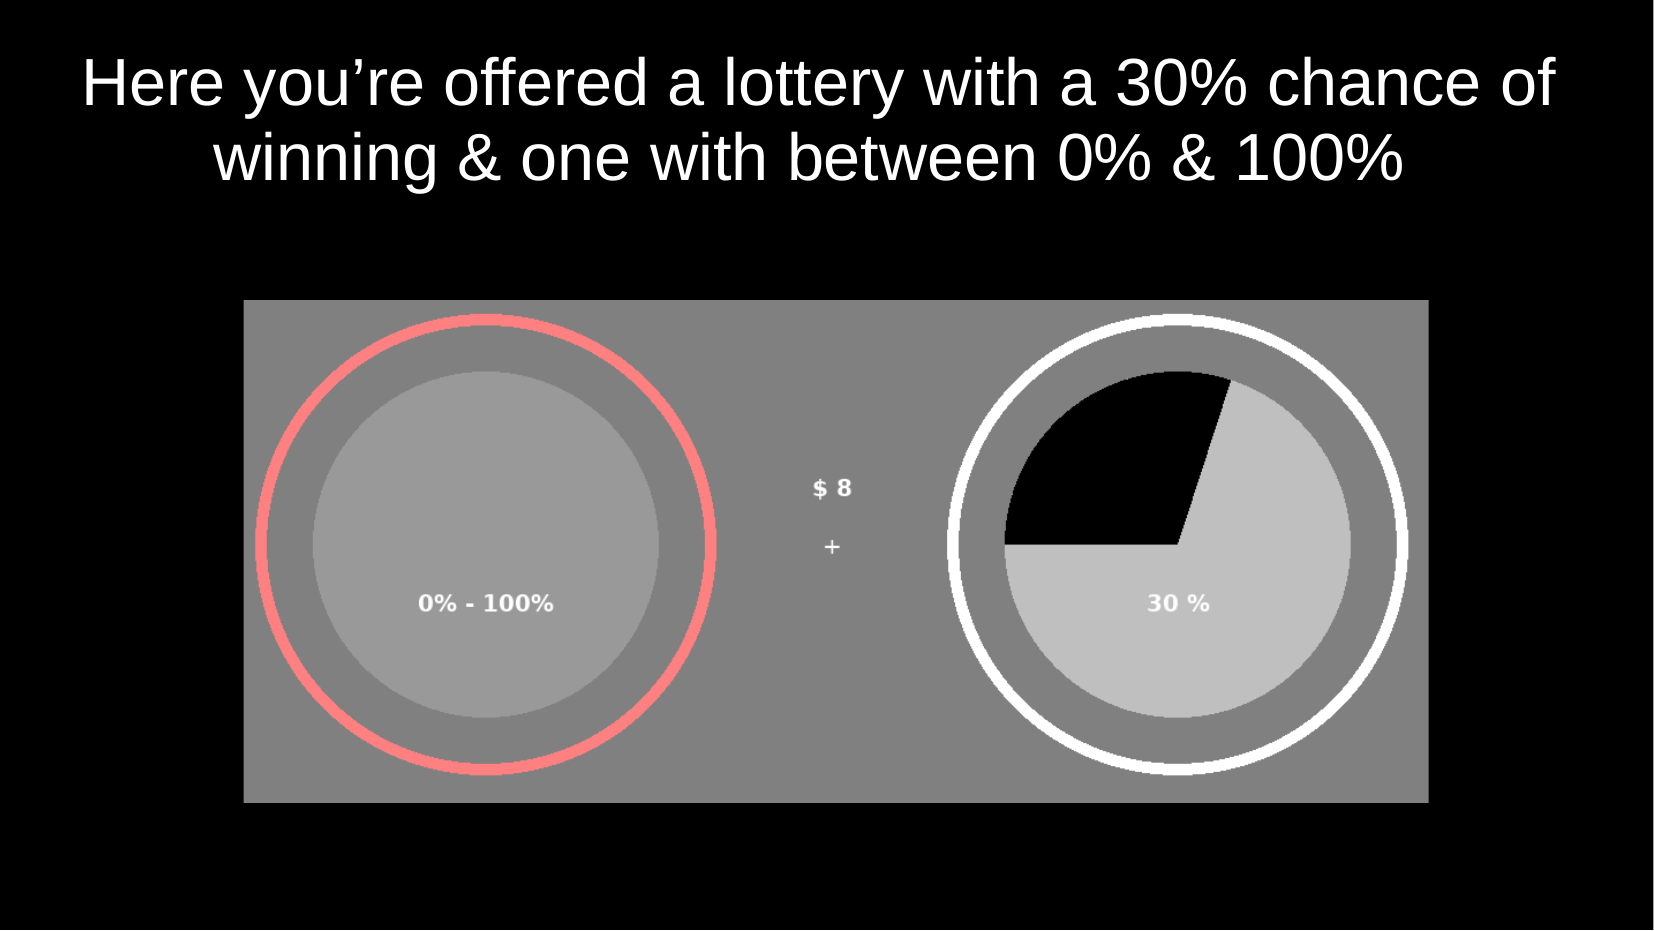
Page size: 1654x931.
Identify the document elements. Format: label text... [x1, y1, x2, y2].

subtitle Here you’re offered a lottery with a 30% chance of winning & one with between 0% & 100% [75, 0, 1564, 316]
picture [243, 300, 1429, 803]
